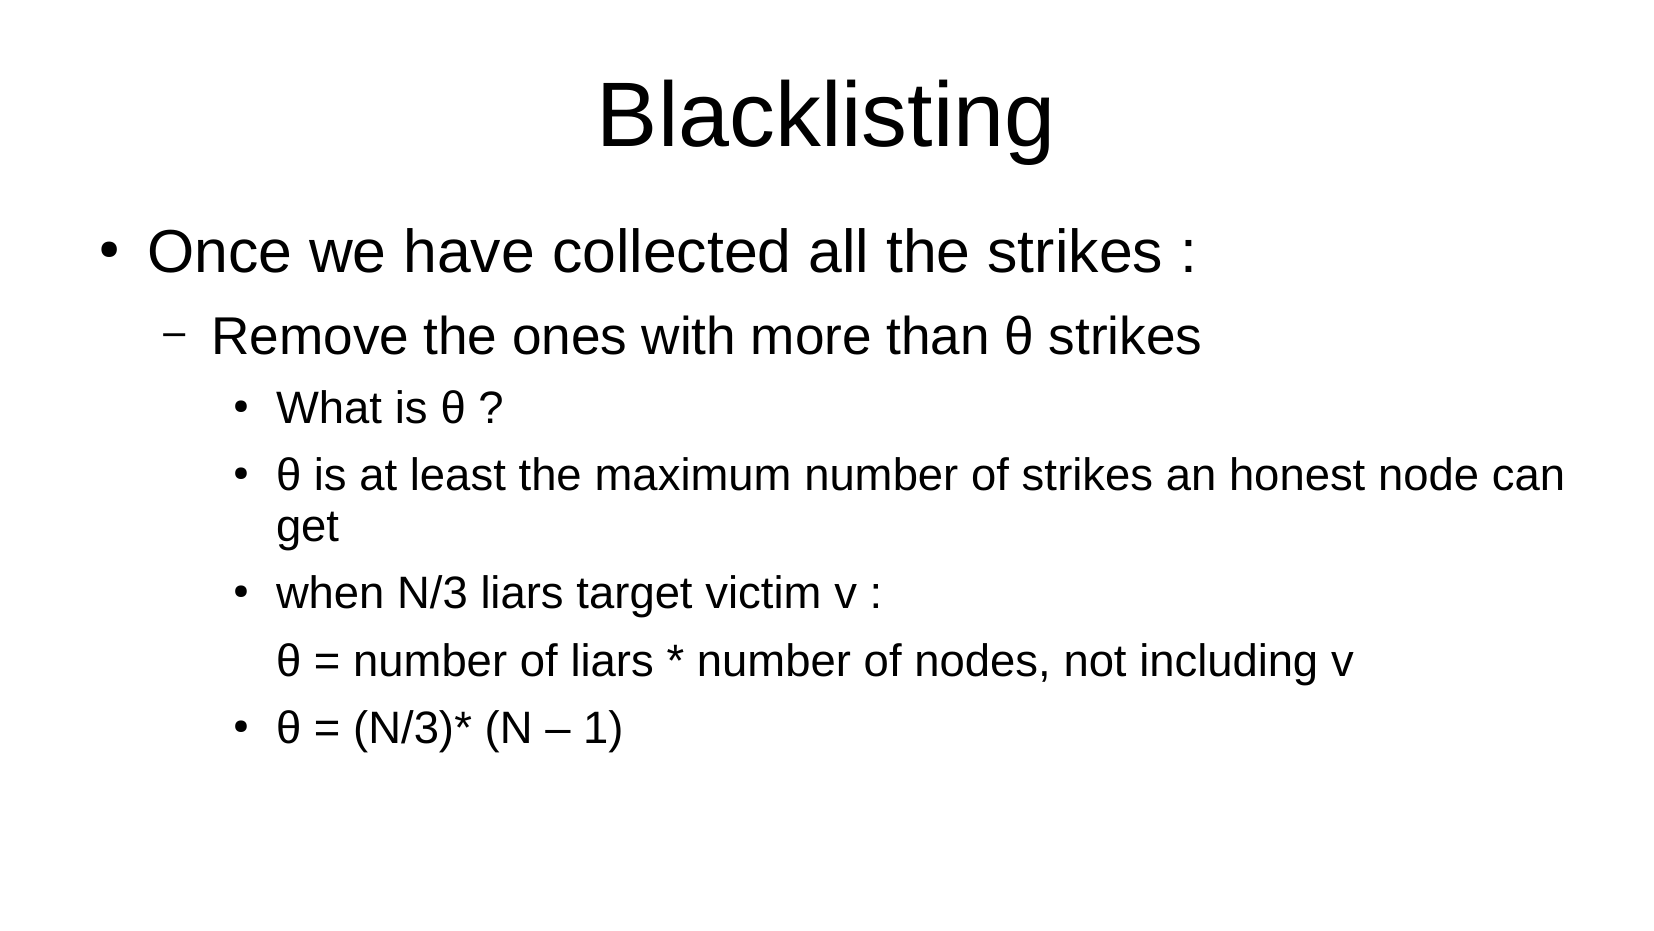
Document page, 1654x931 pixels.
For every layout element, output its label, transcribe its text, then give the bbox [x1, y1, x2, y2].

list Once we have collected all the strikes : Remove the ones with more than θ strikes What is θ ? θ is at least the maximum number of strikes an honest node can get when N/3 liars target victim v : θ = number of liars * number of nodes, not including v θ = (N/3)* (N – 1) [82, 217, 1571, 758]
title Blacklisting [82, 37, 1571, 193]
